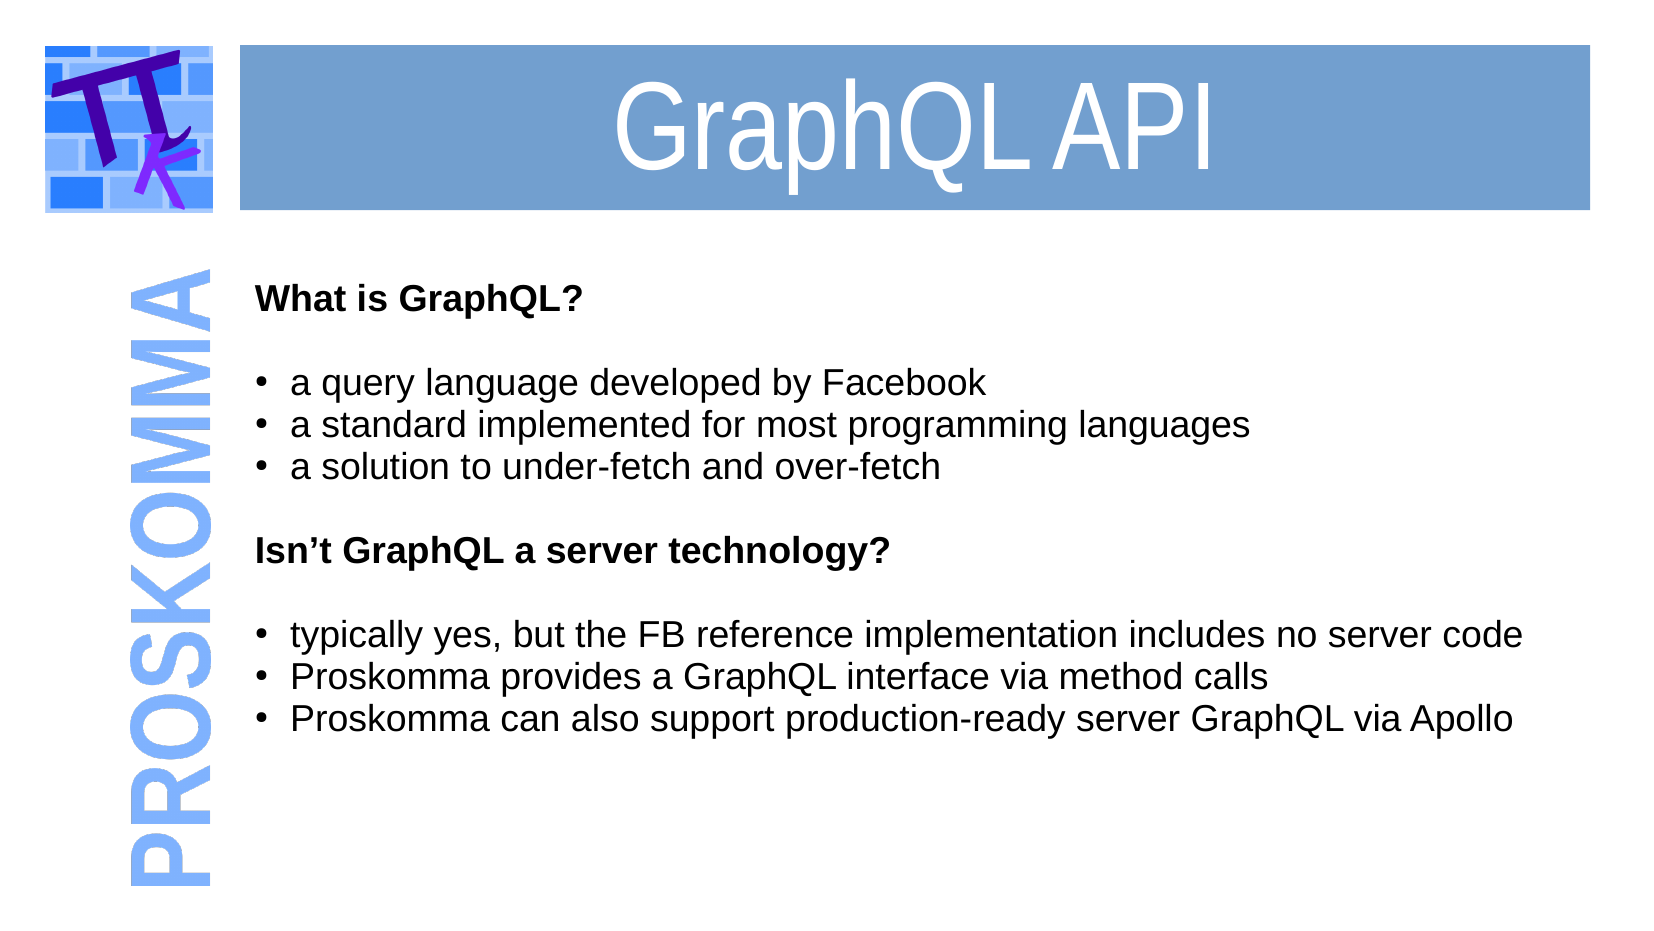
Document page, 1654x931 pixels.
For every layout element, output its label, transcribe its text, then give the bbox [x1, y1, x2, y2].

picture [130, 269, 211, 886]
picture [45, 46, 213, 213]
text_box What is GraphQL? a query language developed by Facebook a standard implemented for most programming languages a solution to under-fetch and over-fetch Isn’t GraphQL a server technology? typically yes, but the FB reference implementation includes no server code Proskomma provides a GraphQL interface via method calls Proskomma can also support production-ready server GraphQL via Apollo [240, 270, 1591, 747]
text_box GraphQL API [240, 45, 1591, 211]
